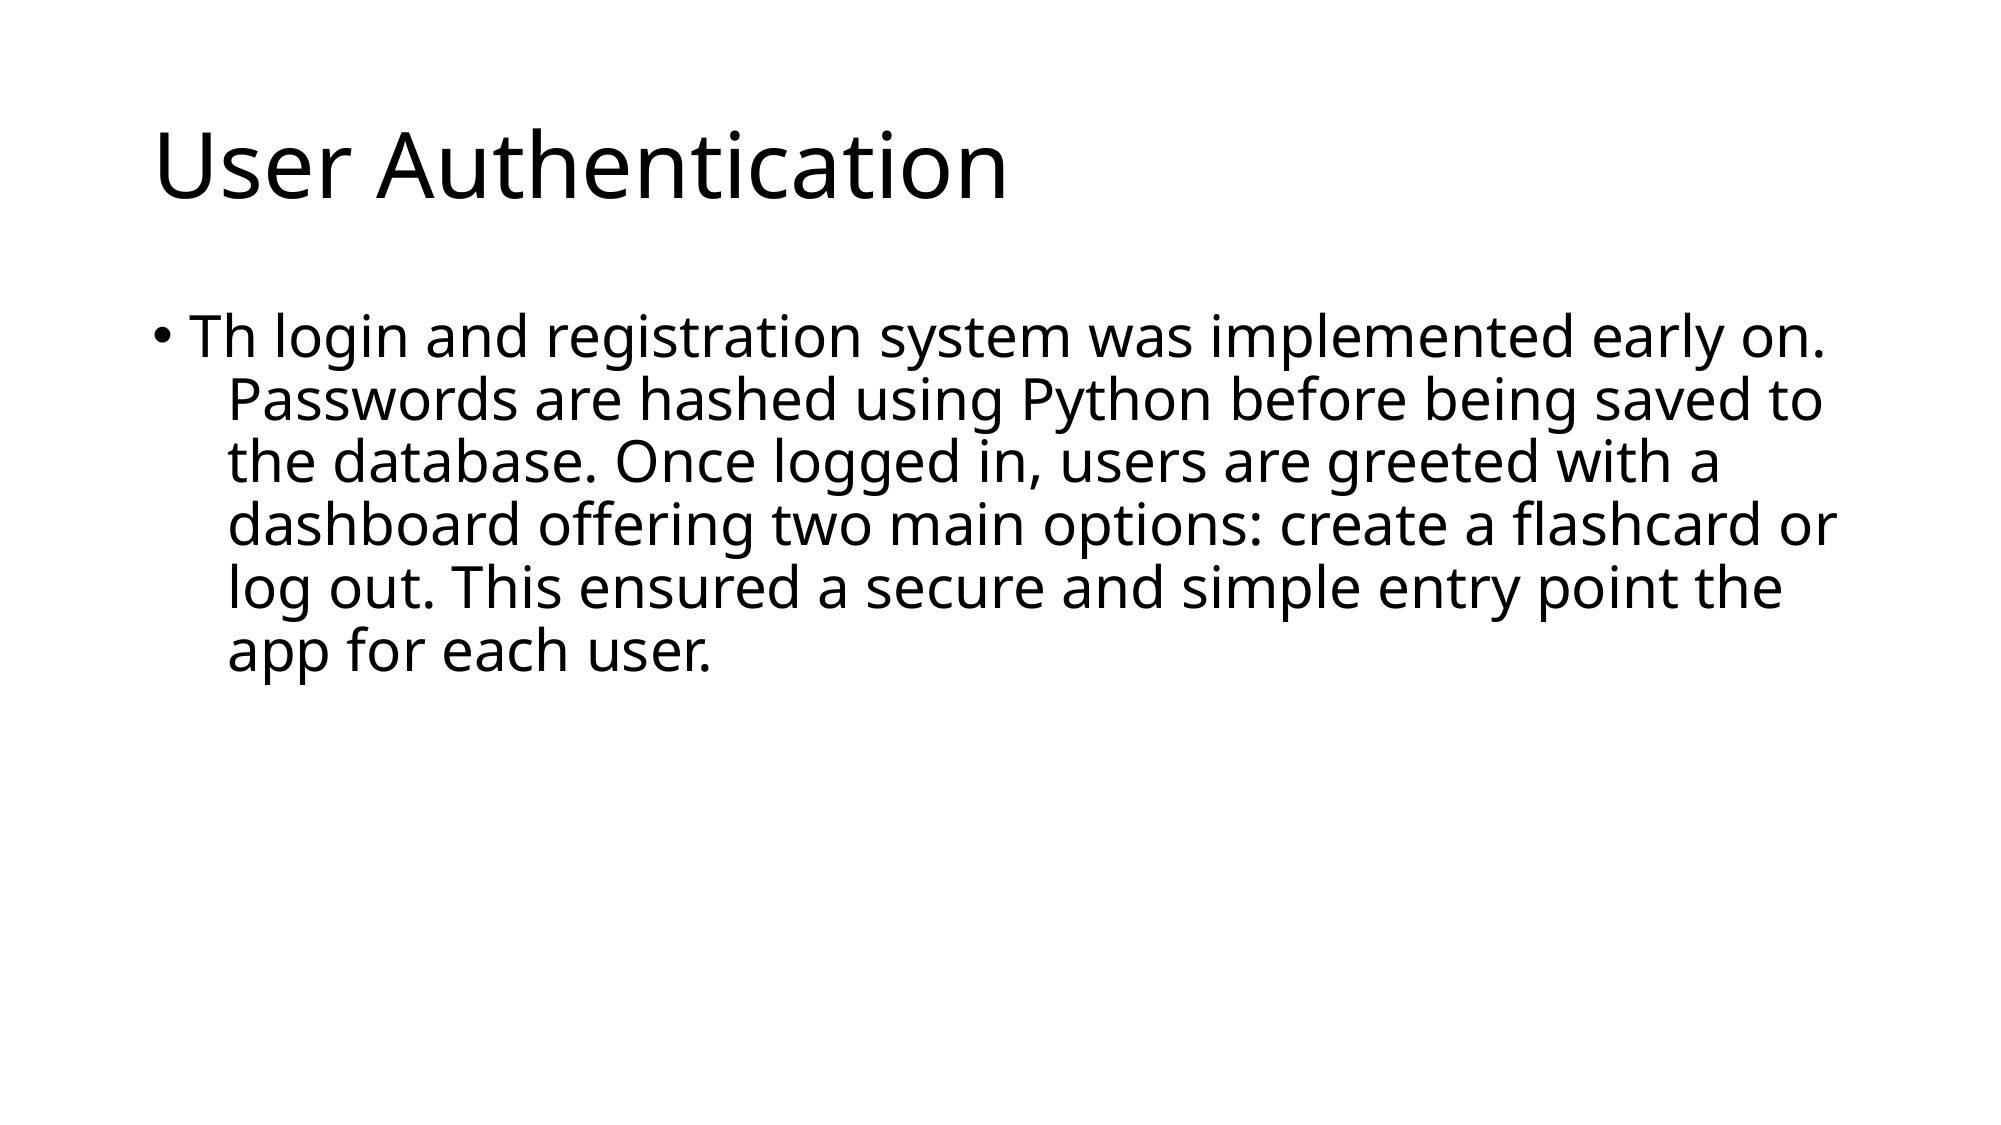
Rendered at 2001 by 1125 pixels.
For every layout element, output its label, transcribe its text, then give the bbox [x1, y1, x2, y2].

title User Authentication [137, 59, 1863, 278]
list Th login and registration system was implemented early on. Passwords are hashed using Python before being saved to the database. Once logged in, users are greeted with a dashboard offering two main options: create a flashcard or log out. This ensured a secure and simple entry point the app for each user. [137, 299, 1863, 1014]
